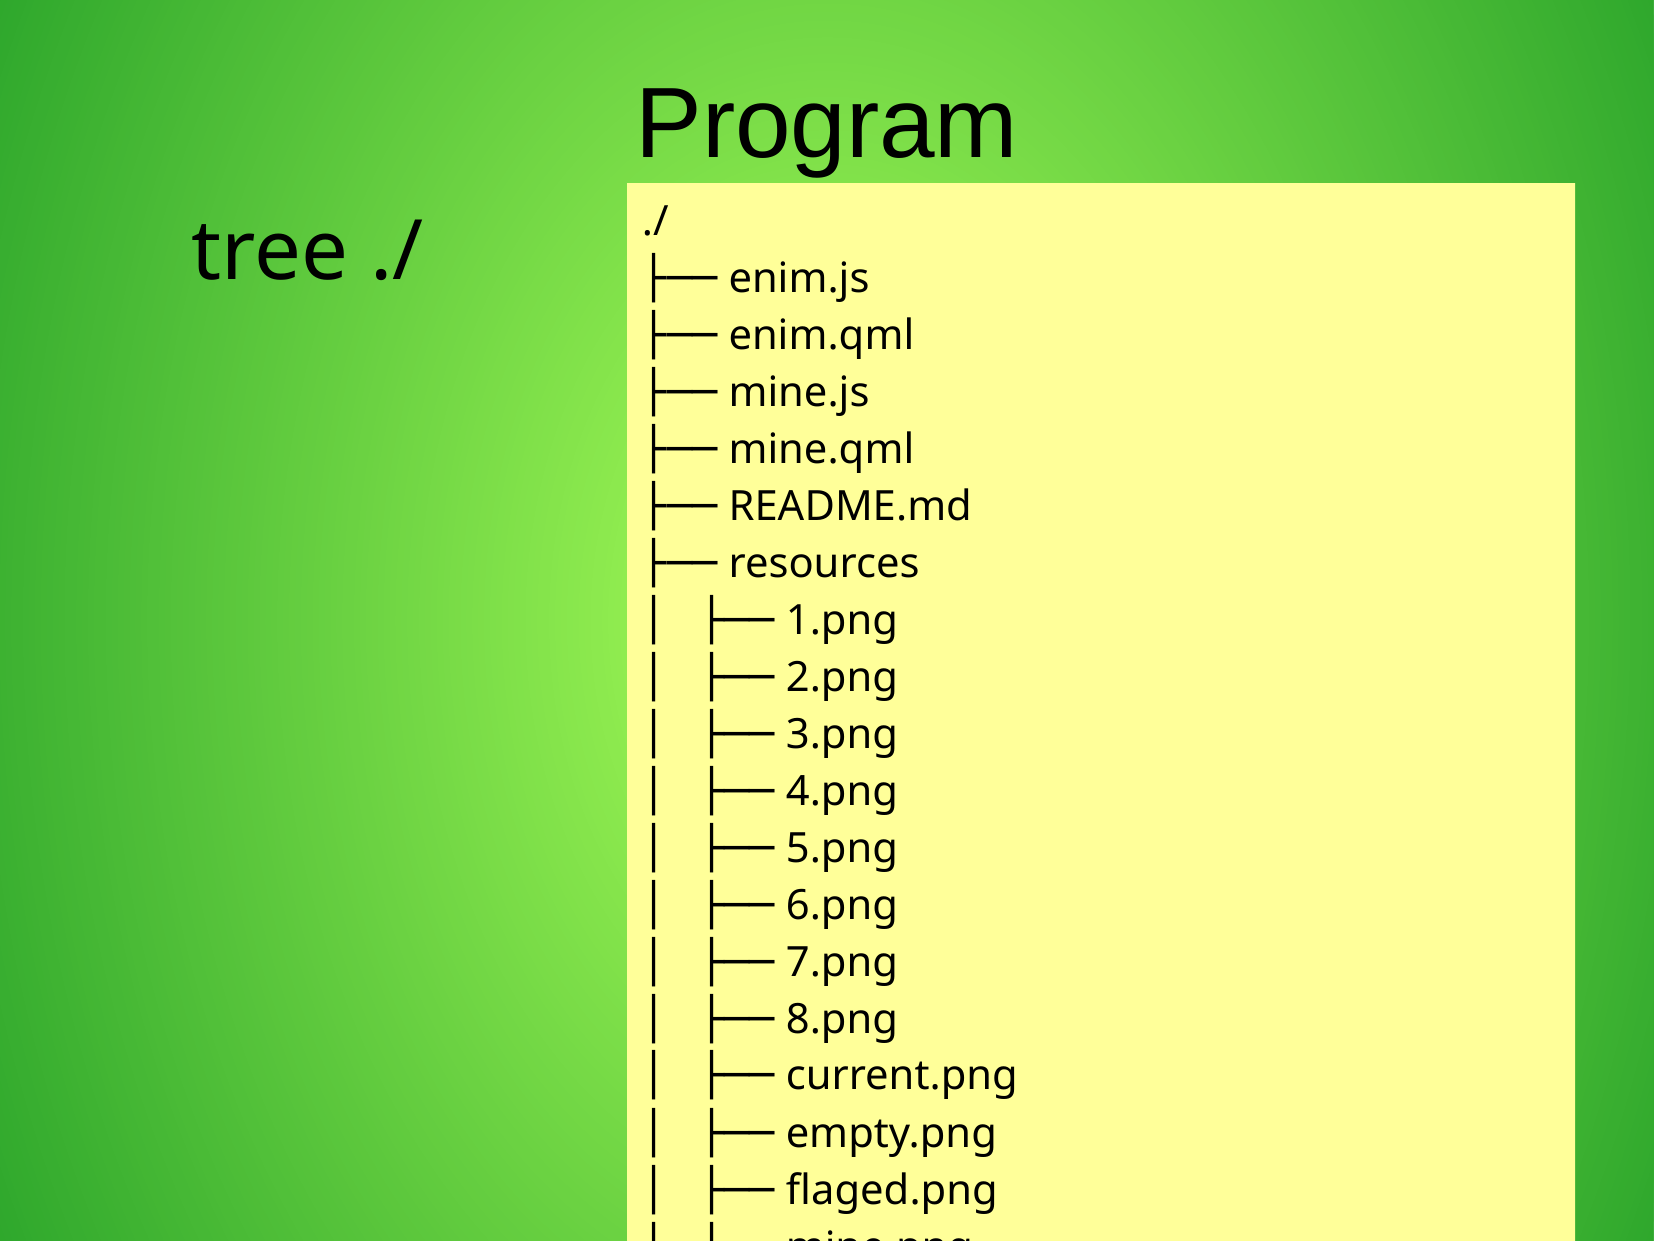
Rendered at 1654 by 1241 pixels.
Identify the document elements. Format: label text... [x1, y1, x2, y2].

text_box Program [316, 60, 1337, 183]
text_box ./ ├── enim.js ├── enim.qml ├── mine.js ├── mine.qml ├── README.md ├── resources │ ├── 1.png │ ├── 2.png │ ├── 3.png │ ├── 4.png │ ├── 5.png │ ├── 6.png │ ├── 7.png │ ├── 8.png │ ├── current.png │ ├── empty.png │ ├── flaged.png │ ├── mine.png │ └── viewed.png └── TODO [627, 183, 1576, 1223]
text_box tree ./ [177, 183, 627, 304]
